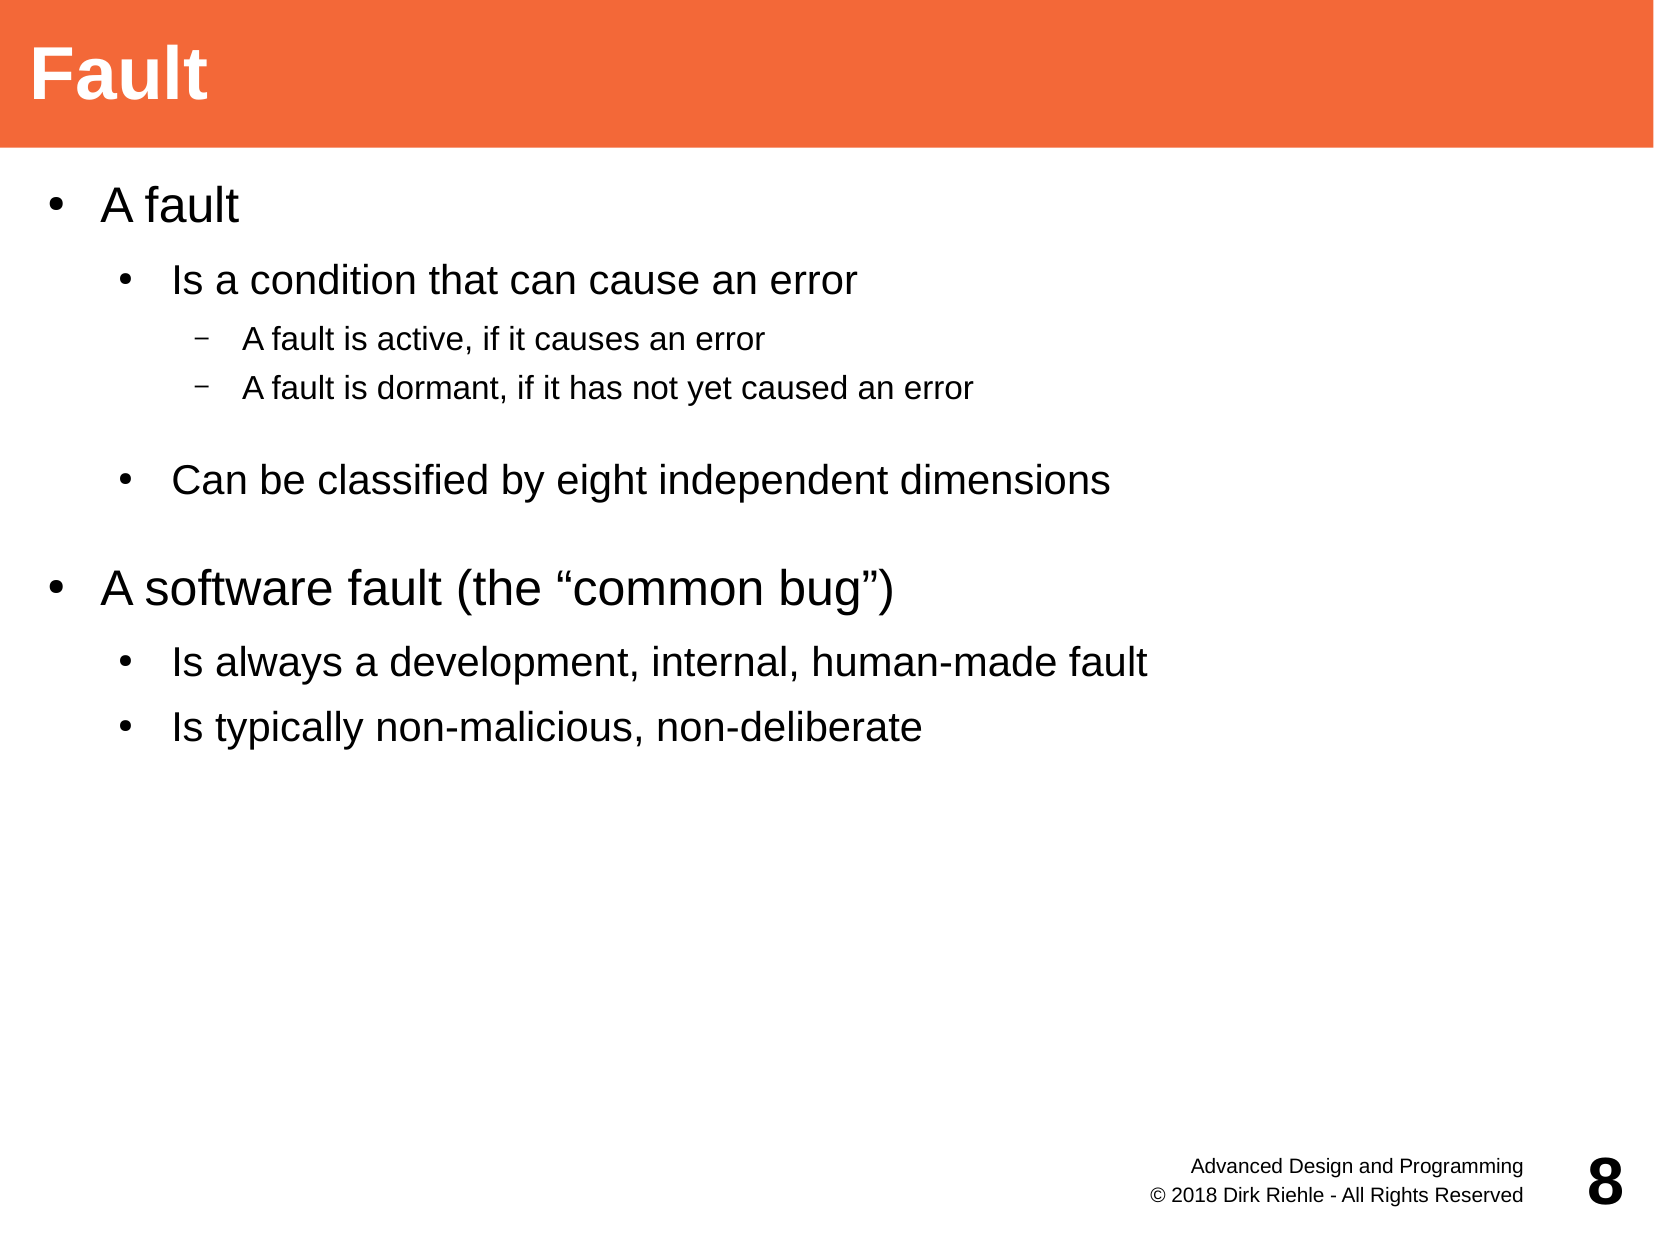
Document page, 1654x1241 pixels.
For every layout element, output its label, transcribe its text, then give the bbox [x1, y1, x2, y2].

title Fault [0, 0, 1654, 148]
list A fault Is a condition that can cause an error A fault is active, if it causes an error A fault is dormant, if it has not yet caused an error Can be classified by eight independent dimensions A software fault (the “common bug”) Is always a development, internal, human-made fault Is typically non-malicious, non-deliberate [29, 177, 1625, 1063]
